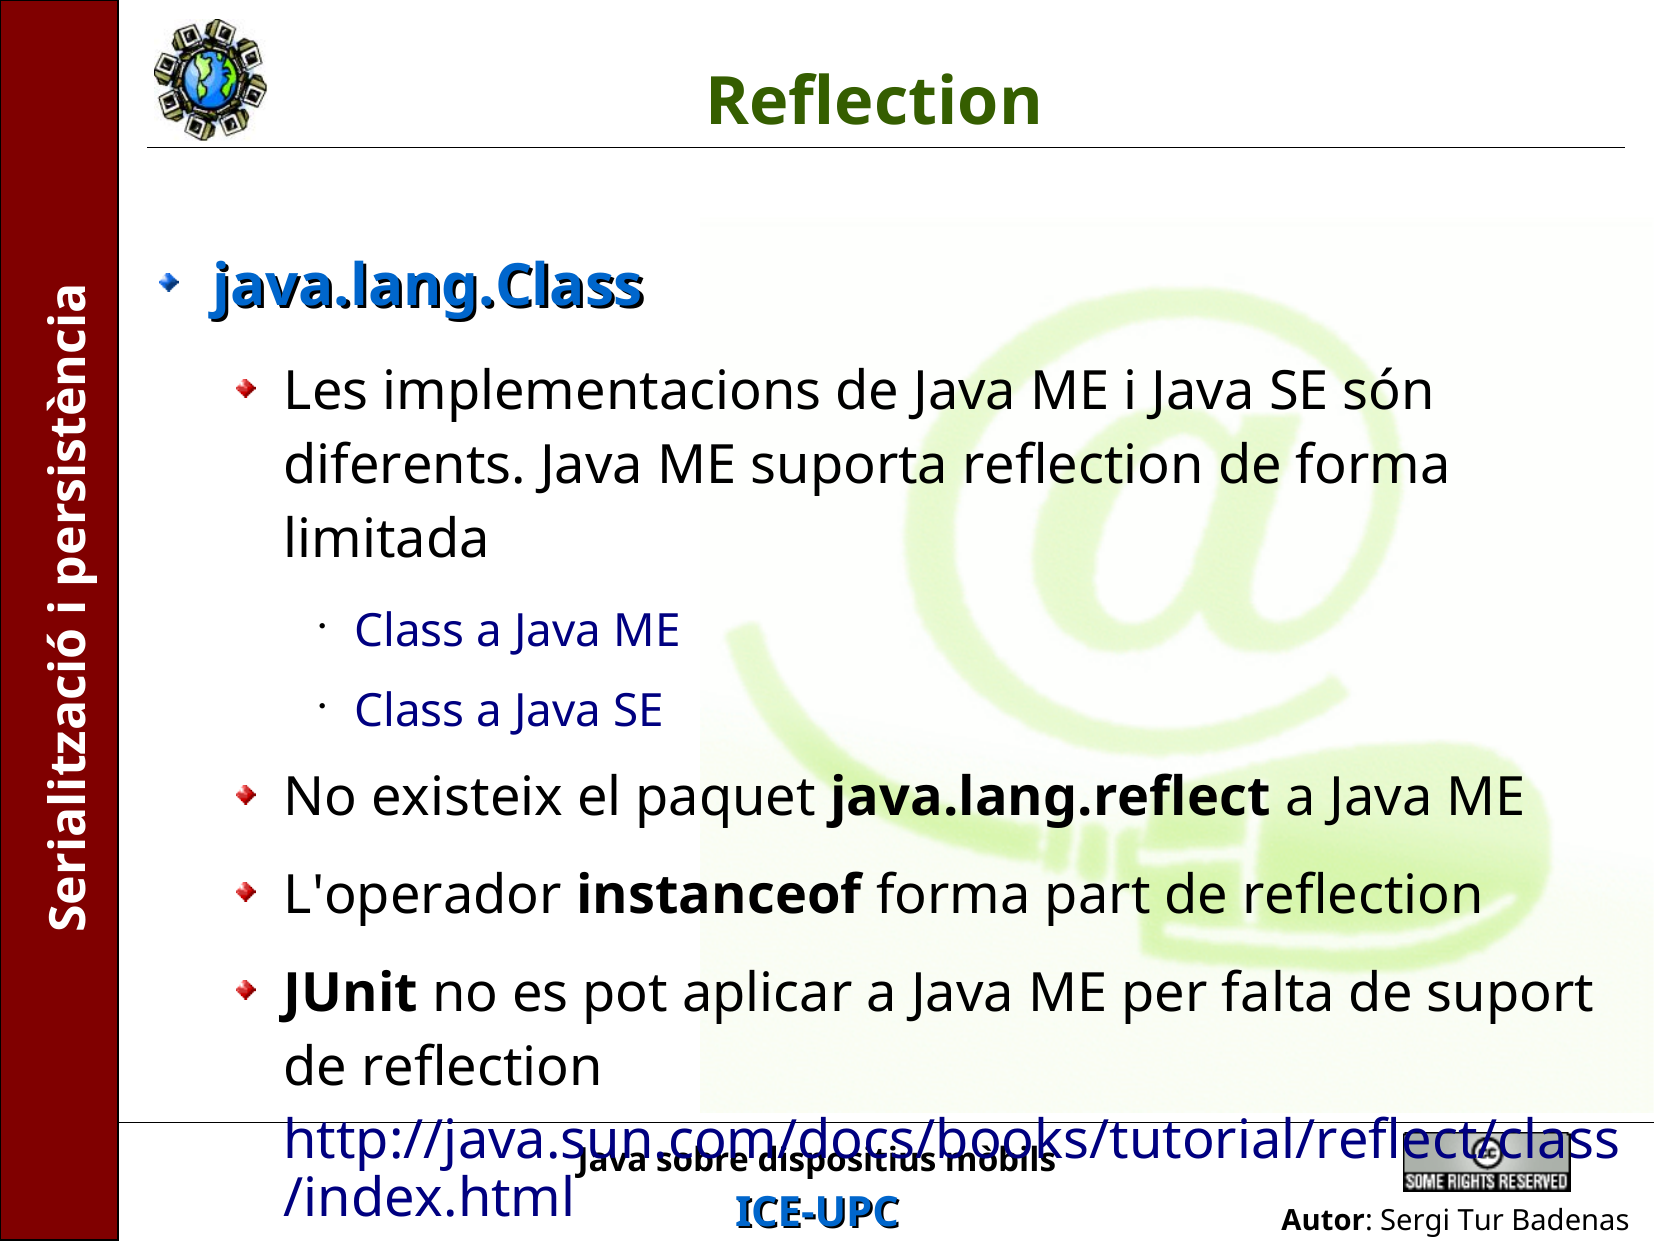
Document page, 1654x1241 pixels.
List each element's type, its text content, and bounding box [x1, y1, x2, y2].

picture [1409, 1132, 1424, 1141]
picture [1544, 1144, 1558, 1155]
list java.lang.Class Les implementacions de Java ME i Java SE són diferents. Java ME suporta reflection de forma limitada Class a Java ME Class a Java SE No existeix el paquet java.lang.reflect a Java ME L'operador instanceof forma part de reflection JUnit no es pot aplicar a Java ME per falta de suport de reflectionhttp://java.sun.com/docs/books/tutorial/reflect/class/index.html [141, 242, 1630, 1103]
picture [154, 19, 268, 56]
picture [700, 217, 1654, 1113]
picture [1403, 1132, 1571, 1192]
title Reflection [129, 56, 1619, 141]
